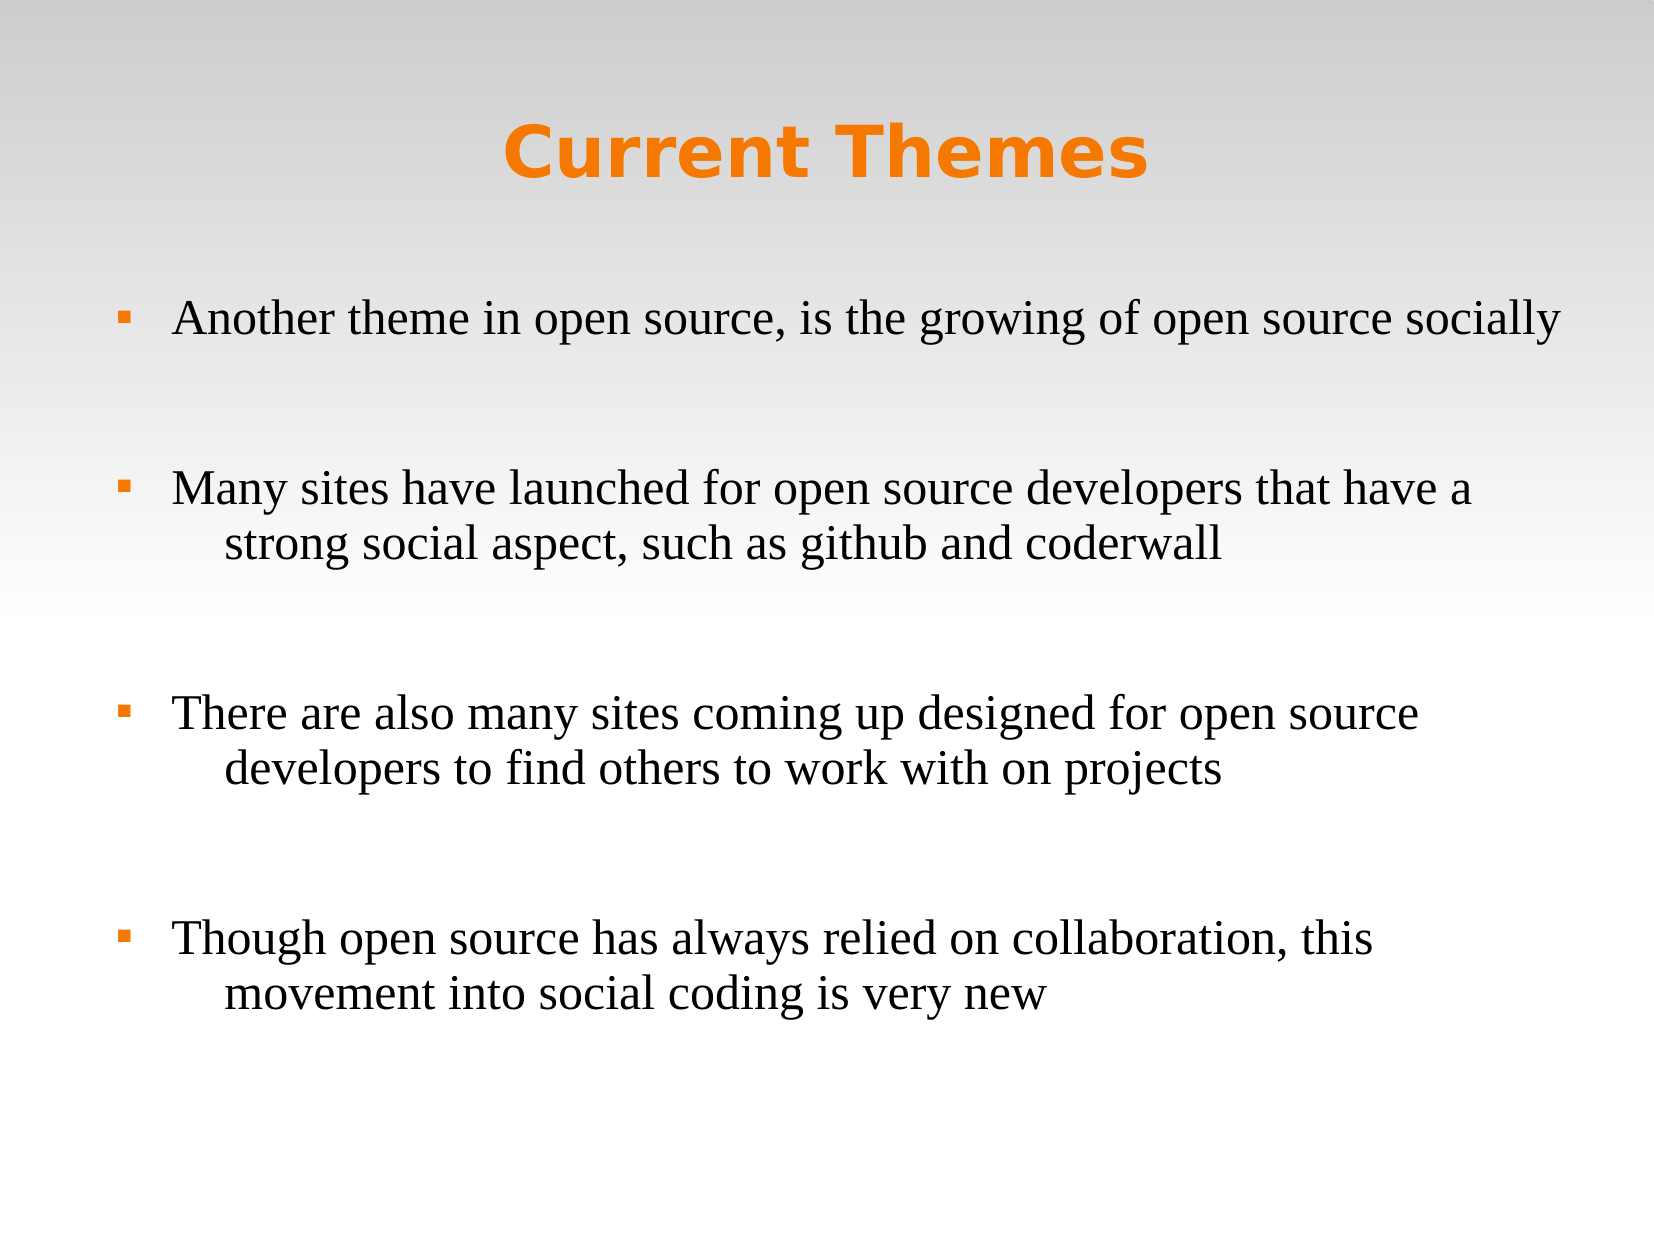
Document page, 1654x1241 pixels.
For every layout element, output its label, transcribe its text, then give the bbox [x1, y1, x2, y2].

list Another theme in open source, is the growing of open source socially Many sites have launched for open source developers that have a strong social aspect, such as github and coderwall There are also many sites coming up designed for open source developers to find others to work with on projects Though open source has always relied on collaboration, this movement into social coding is very new [82, 290, 1571, 1109]
title Current Themes [82, 49, 1571, 257]
